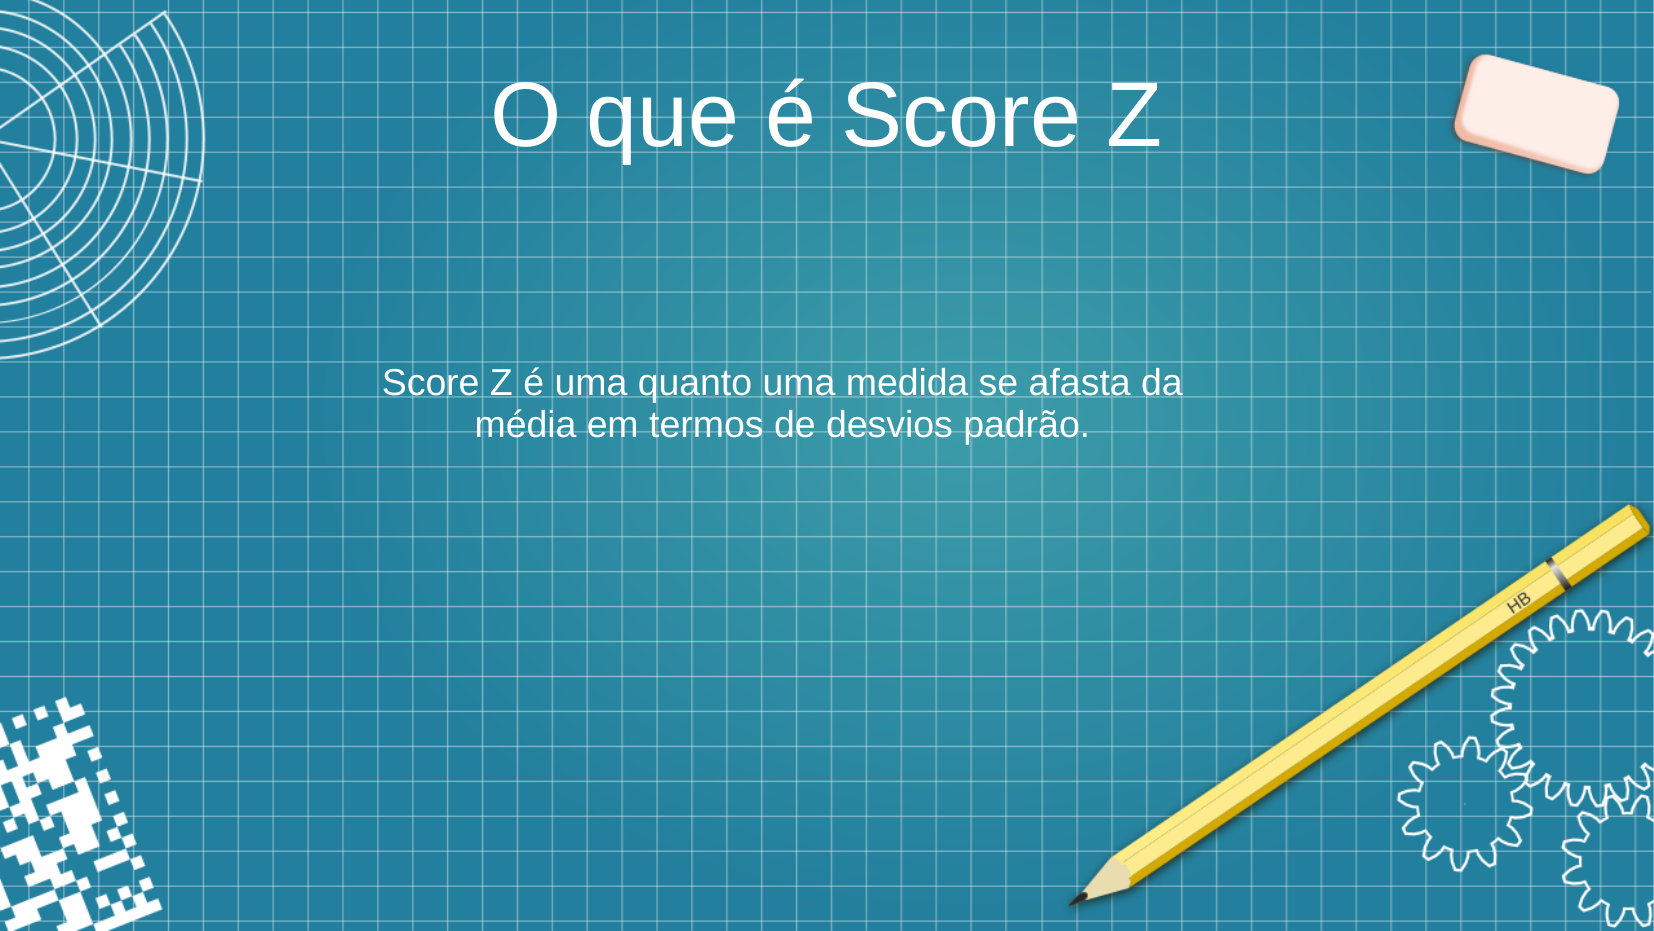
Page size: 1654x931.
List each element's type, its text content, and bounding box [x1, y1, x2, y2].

picture [0, 0, 1654, 931]
title O que é Score Z [82, 37, 1571, 193]
text_box Score Z é uma quanto uma medida se afasta da média em termos de desvios padrão. [324, 354, 1241, 454]
